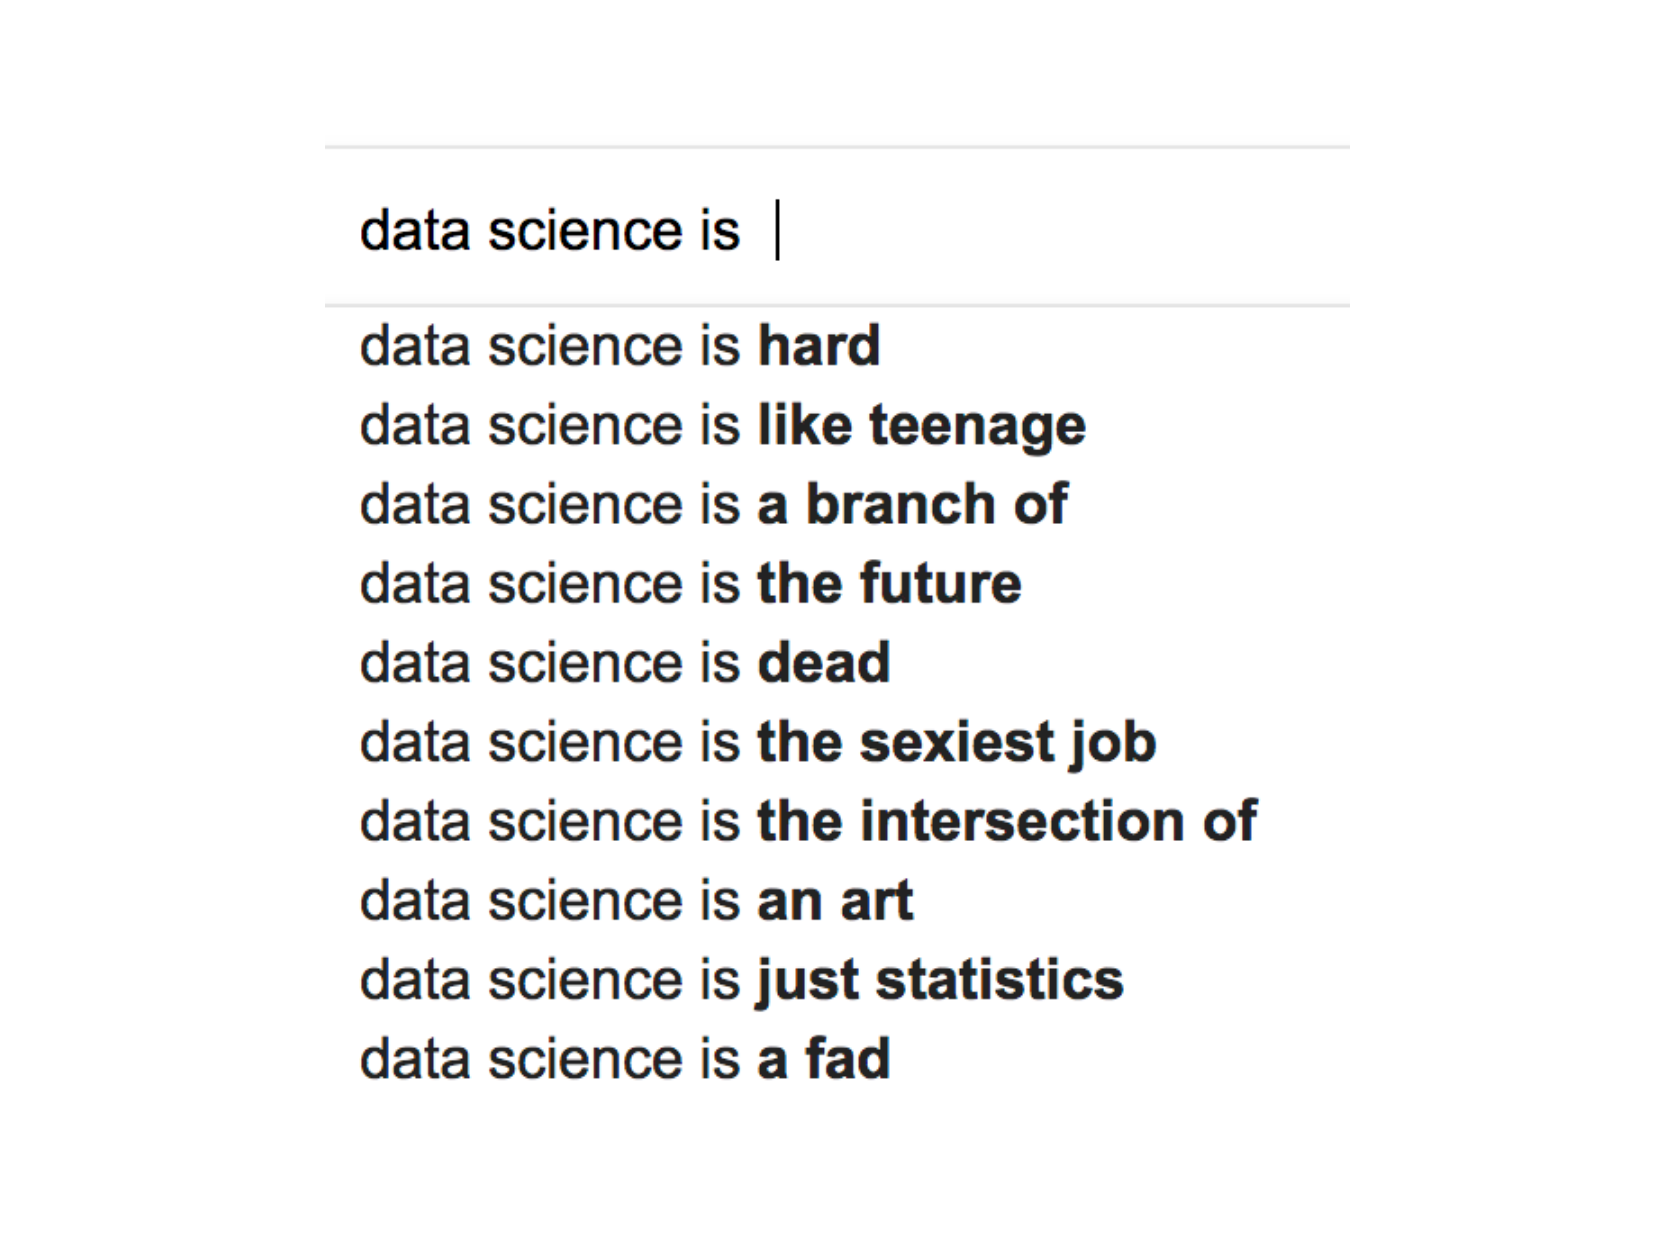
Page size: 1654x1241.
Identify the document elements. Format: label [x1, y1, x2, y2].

picture [325, 135, 1351, 1107]
